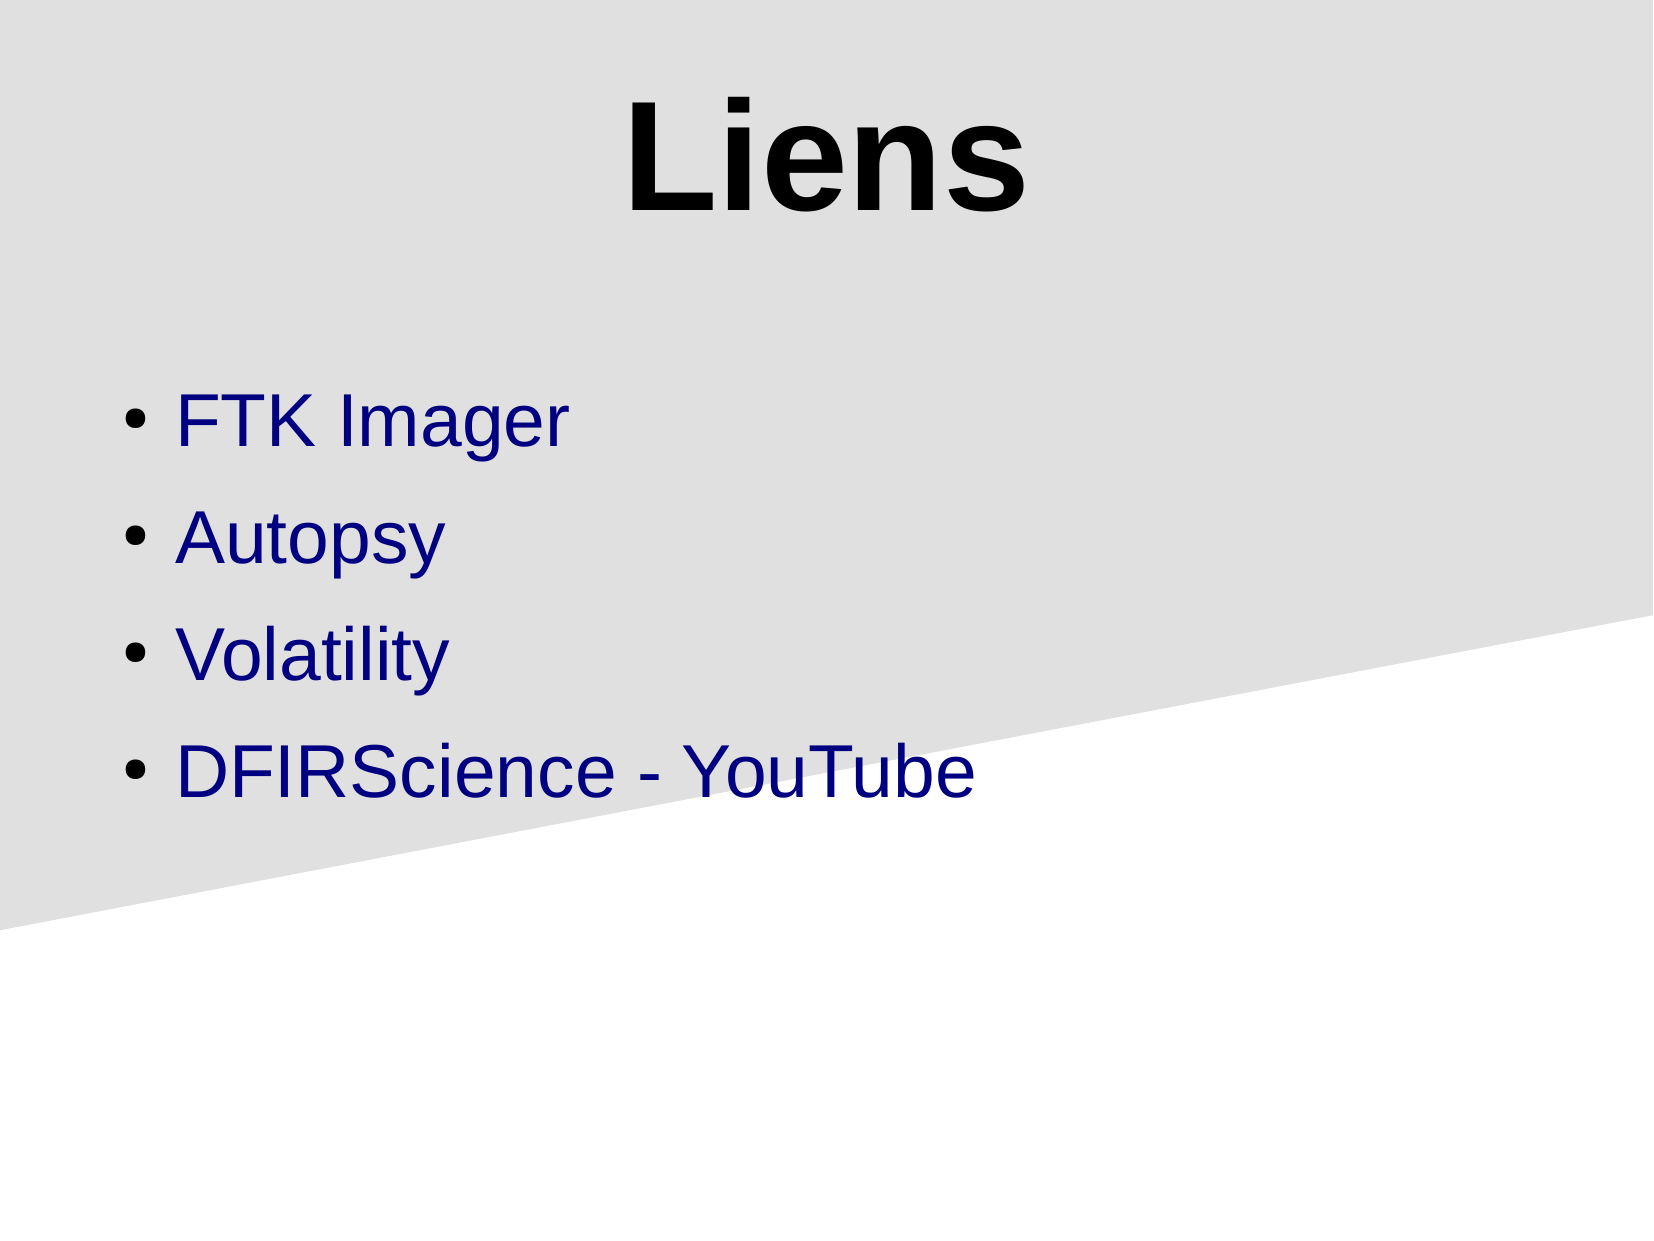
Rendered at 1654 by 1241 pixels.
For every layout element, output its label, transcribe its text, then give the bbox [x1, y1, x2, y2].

list FTK Imager Autopsy Volatility DFIRScience - YouTube [104, 378, 1560, 1099]
title Liens [82, 52, 1571, 260]
